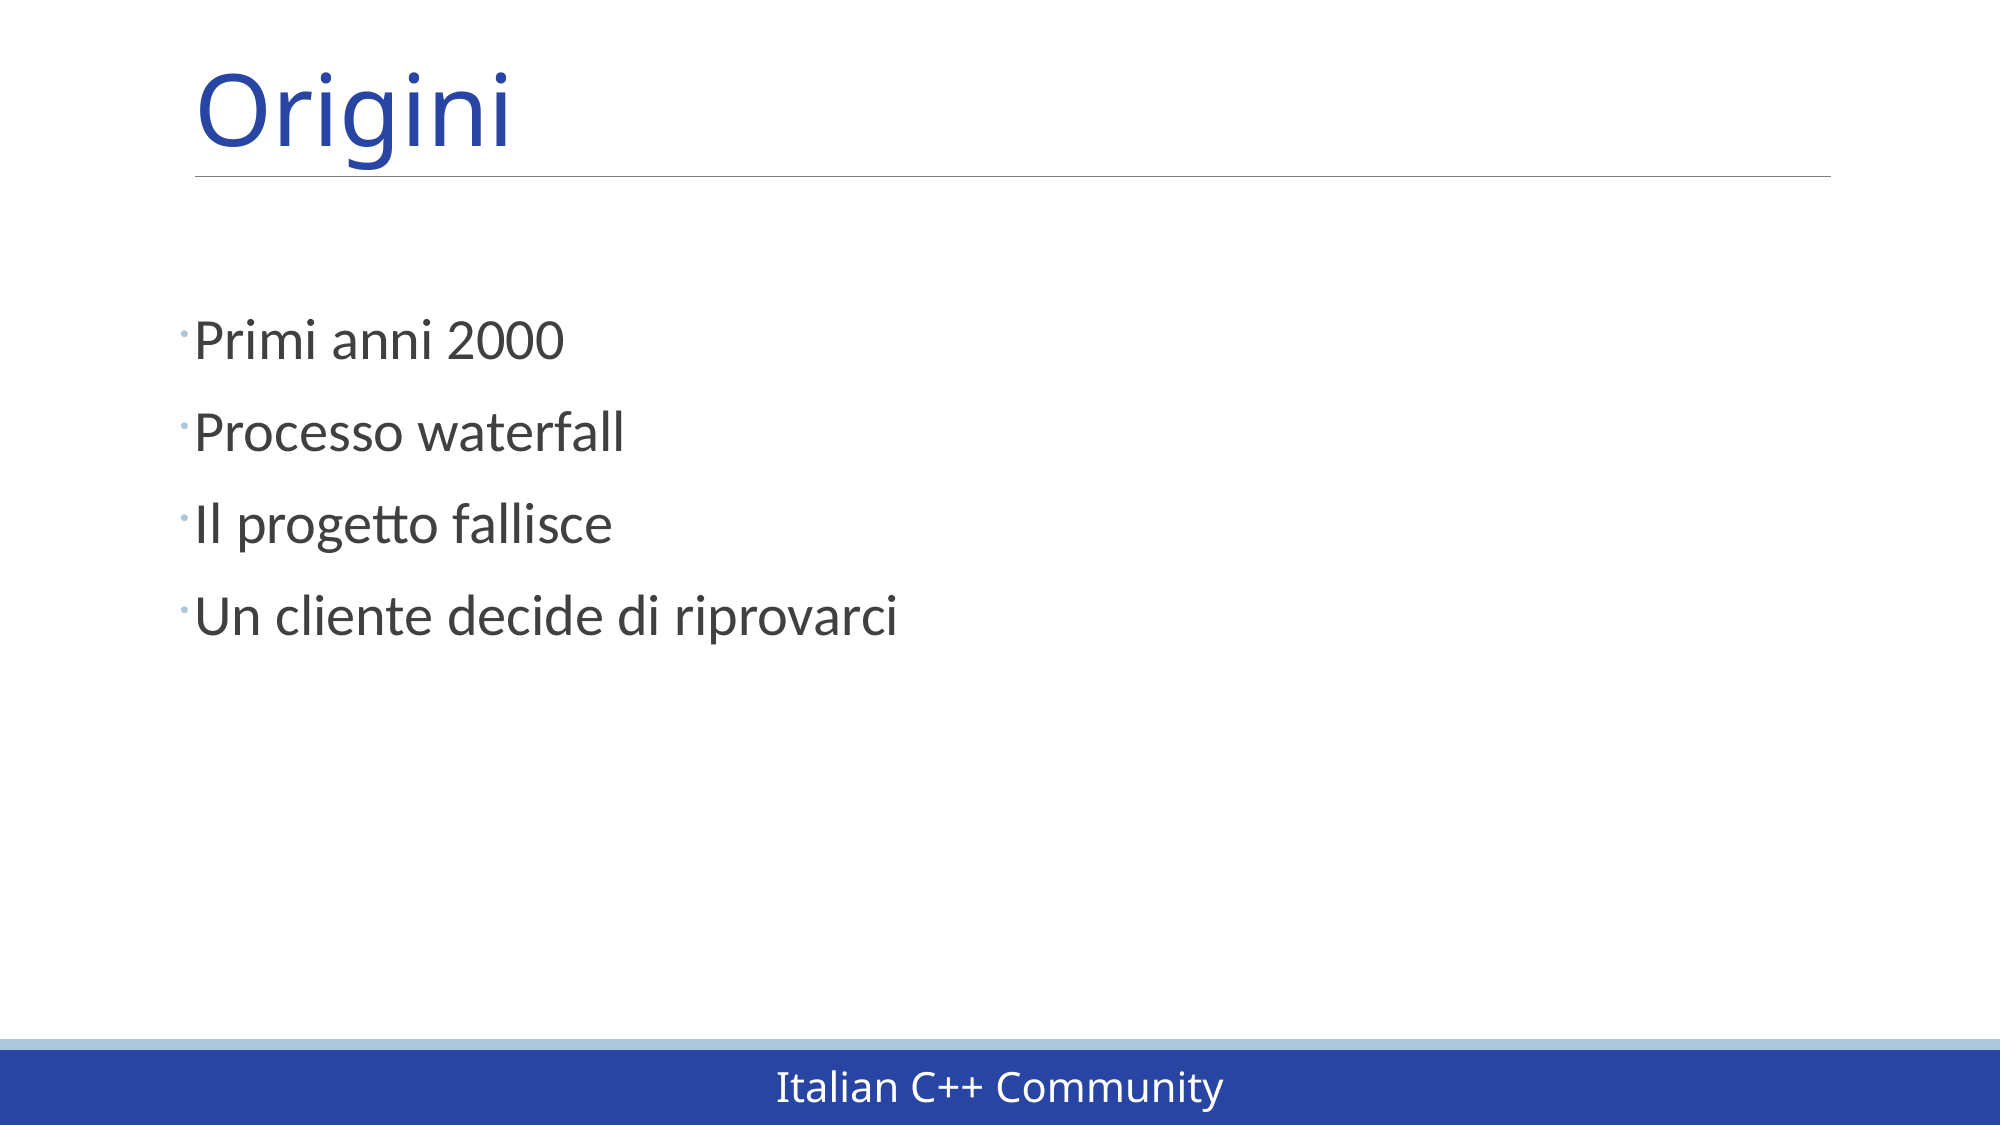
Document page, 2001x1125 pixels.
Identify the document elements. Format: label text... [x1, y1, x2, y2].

list Primi anni 2000 Processo waterfall Il progetto fallisce Un cliente decide di riprovarci [179, 202, 1830, 1011]
title Origini [179, 2, 1830, 175]
